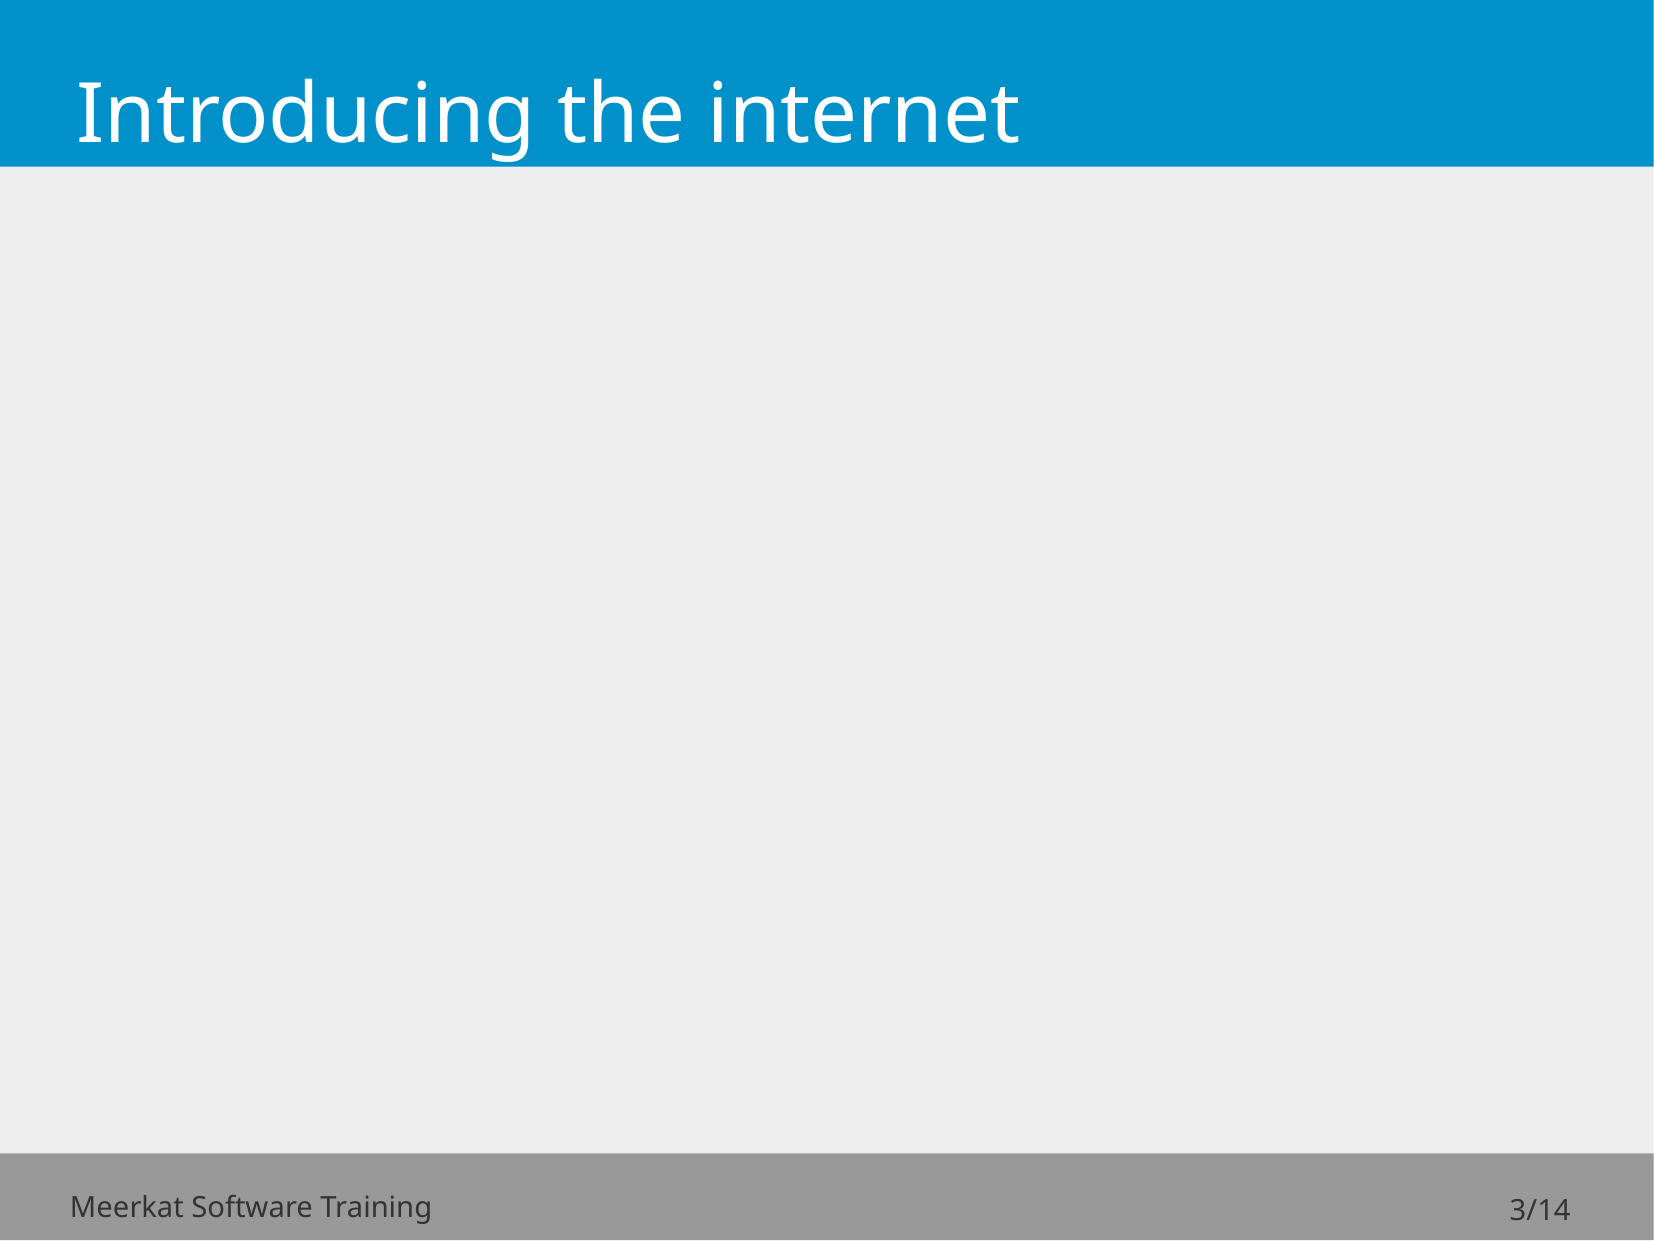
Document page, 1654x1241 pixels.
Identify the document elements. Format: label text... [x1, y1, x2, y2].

text_box Introducing the internet [61, 45, 1566, 228]
